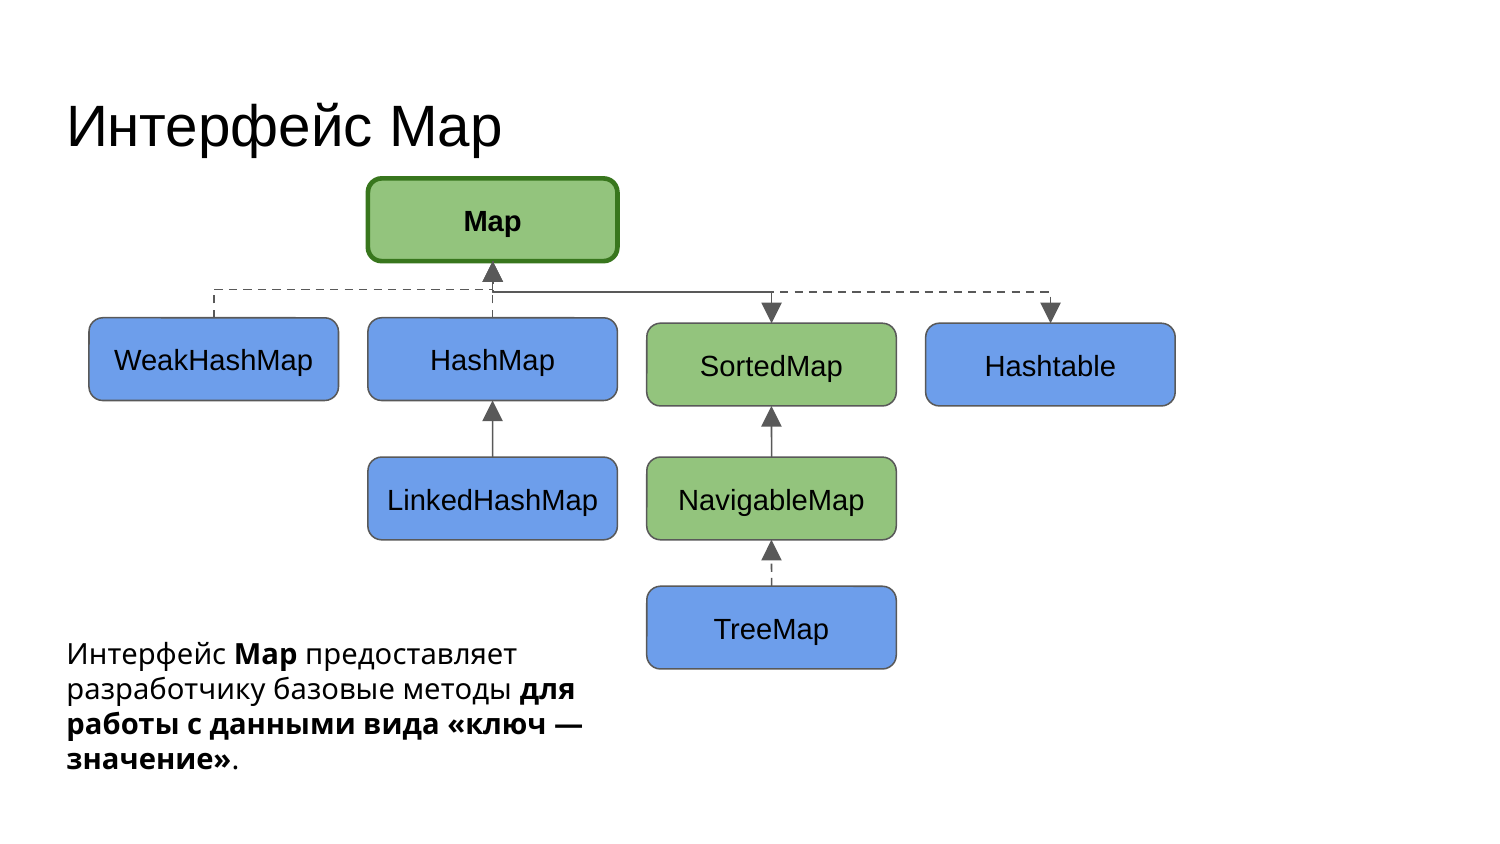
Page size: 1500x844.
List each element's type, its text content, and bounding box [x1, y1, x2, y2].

text_box TreeMap [646, 586, 897, 669]
text_box Hashtable [925, 323, 1176, 406]
text_box LinkedHashMap [367, 457, 618, 540]
text_box NavigableMap [646, 457, 897, 540]
text_box Интерфейс Map предоставляет разработчику базовые методы для работы с данными вида «ключ — значение». [51, 620, 658, 805]
title Интерфейс Map [51, 72, 1449, 167]
text_box SortedMap [646, 323, 897, 406]
text_box WeakHashMap [88, 317, 339, 401]
text_box HashMap [367, 317, 618, 401]
text_box Map [367, 178, 618, 262]
